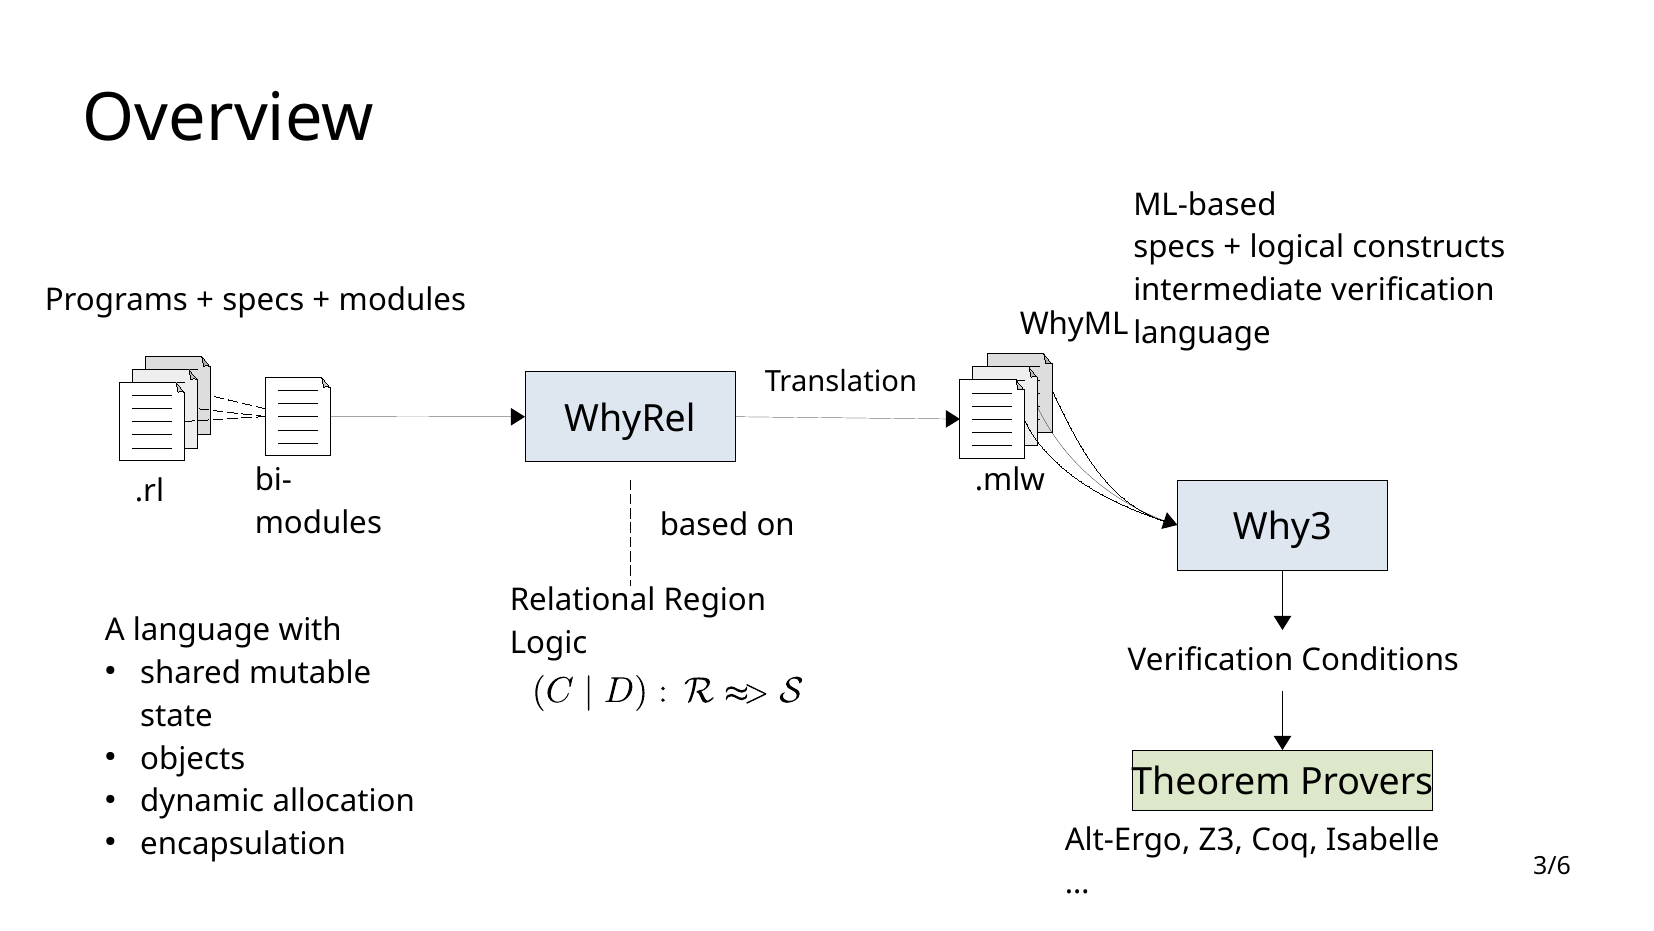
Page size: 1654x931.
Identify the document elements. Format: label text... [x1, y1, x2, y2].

text_box Verification Conditions [1080, 630, 1486, 691]
text_box Theorem Provers [1132, 750, 1433, 810]
text_box Relational Region Logic [495, 570, 841, 631]
text_box Alt-Ergo, Z3, Coq, Isabelle … [1050, 810, 1486, 871]
text_box WhyML [1005, 293, 1156, 354]
text_box based on [645, 494, 826, 556]
title Overview [82, 37, 1571, 193]
text_box ML-based specs + logical constructs intermediate verification language [1118, 174, 1629, 327]
text_box .rl [120, 461, 256, 523]
text_box bi-modules [240, 449, 421, 511]
text_box Translation [750, 352, 946, 411]
text_box [265, 377, 331, 449]
text_box .mlw [960, 449, 1066, 511]
text_box A language with shared mutable state objects dynamic allocation encapsulation [90, 600, 451, 844]
text_box Programs + specs + modules [30, 270, 511, 331]
text_box [119, 356, 211, 461]
text_box [533, 675, 803, 712]
text_box [959, 353, 1053, 459]
text_box Why3 [1177, 480, 1388, 571]
text_box WhyRel [525, 371, 736, 462]
